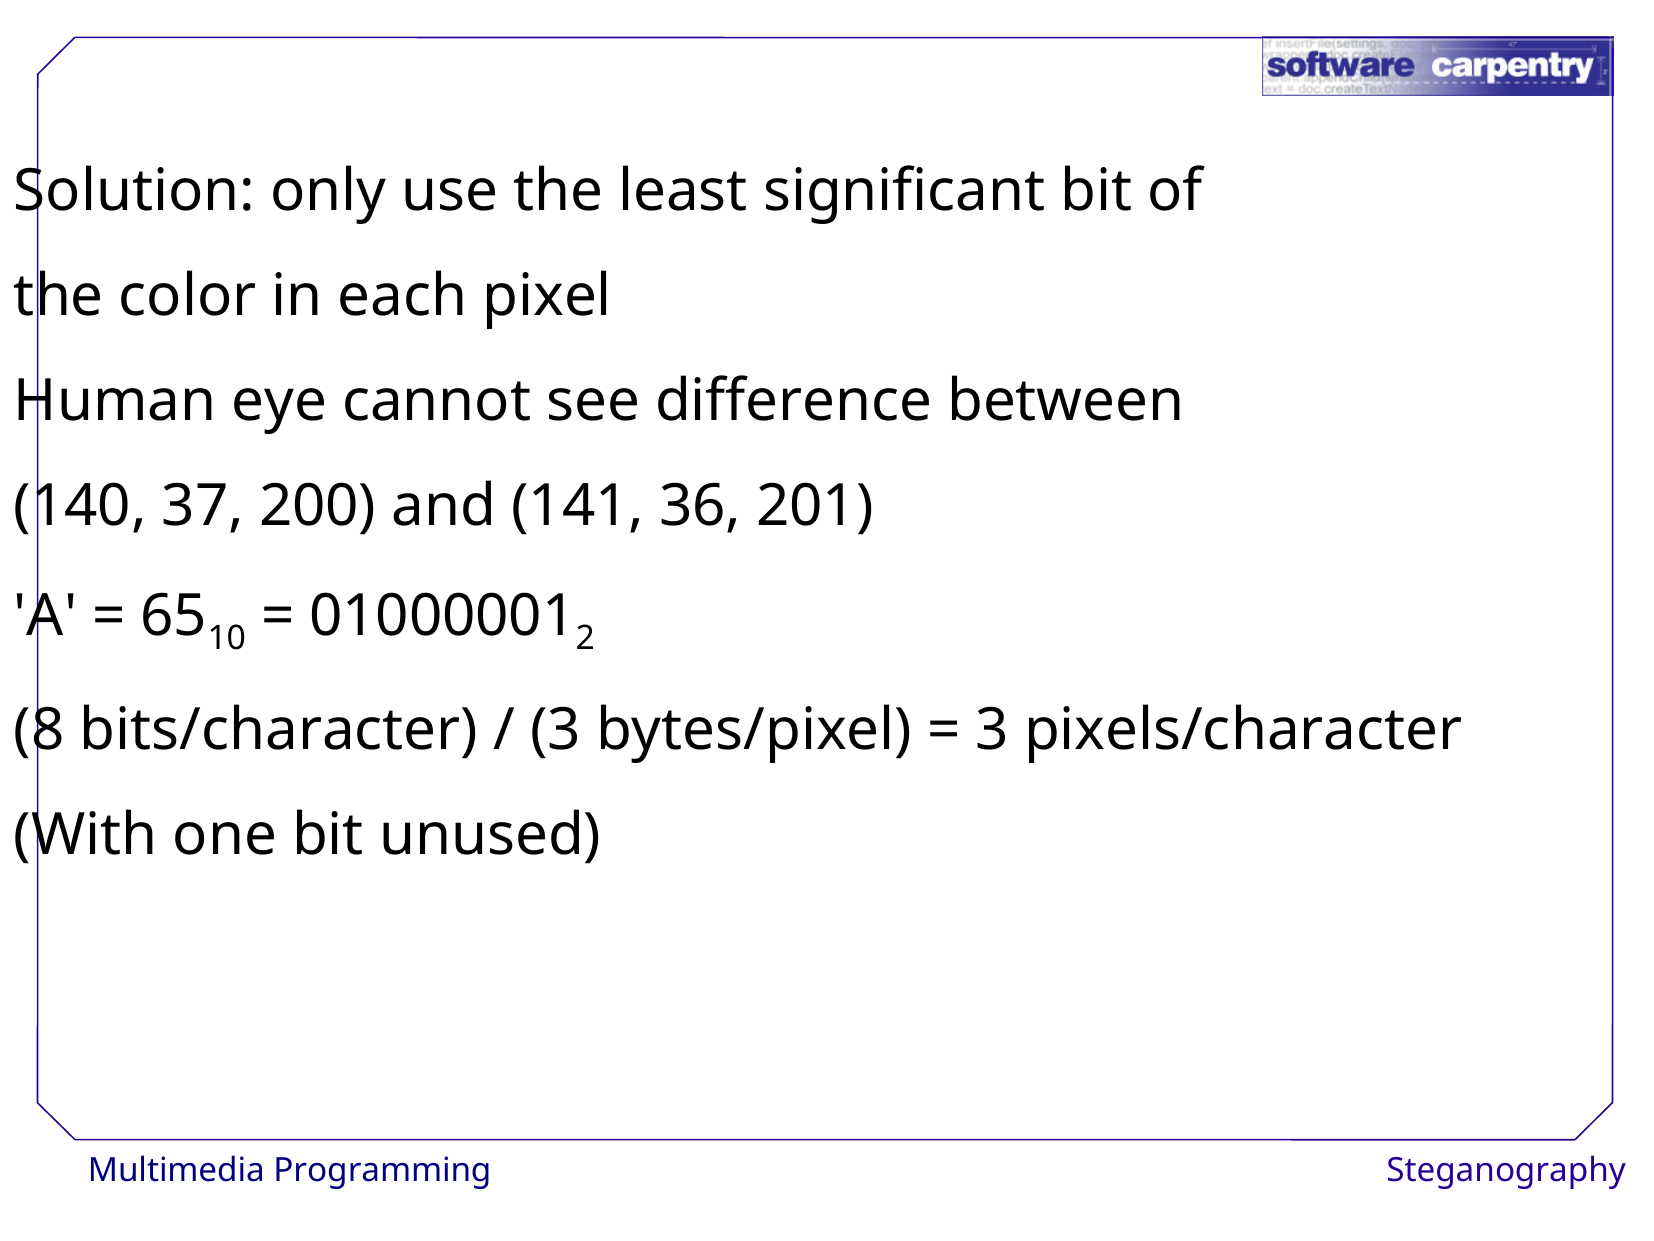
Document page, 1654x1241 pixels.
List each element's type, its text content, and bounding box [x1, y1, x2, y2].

text_box Solution: only use the least significant bit of the color in each pixel Human eye cannot see difference between (140, 37, 200) and (141, 36, 201) 'A' = 6510 = 010000012 (8 bits/character) / (3 bytes/pixel) = 3 pixels/character (With one bit unused) [0, 109, 1628, 875]
picture [1262, 36, 1614, 96]
